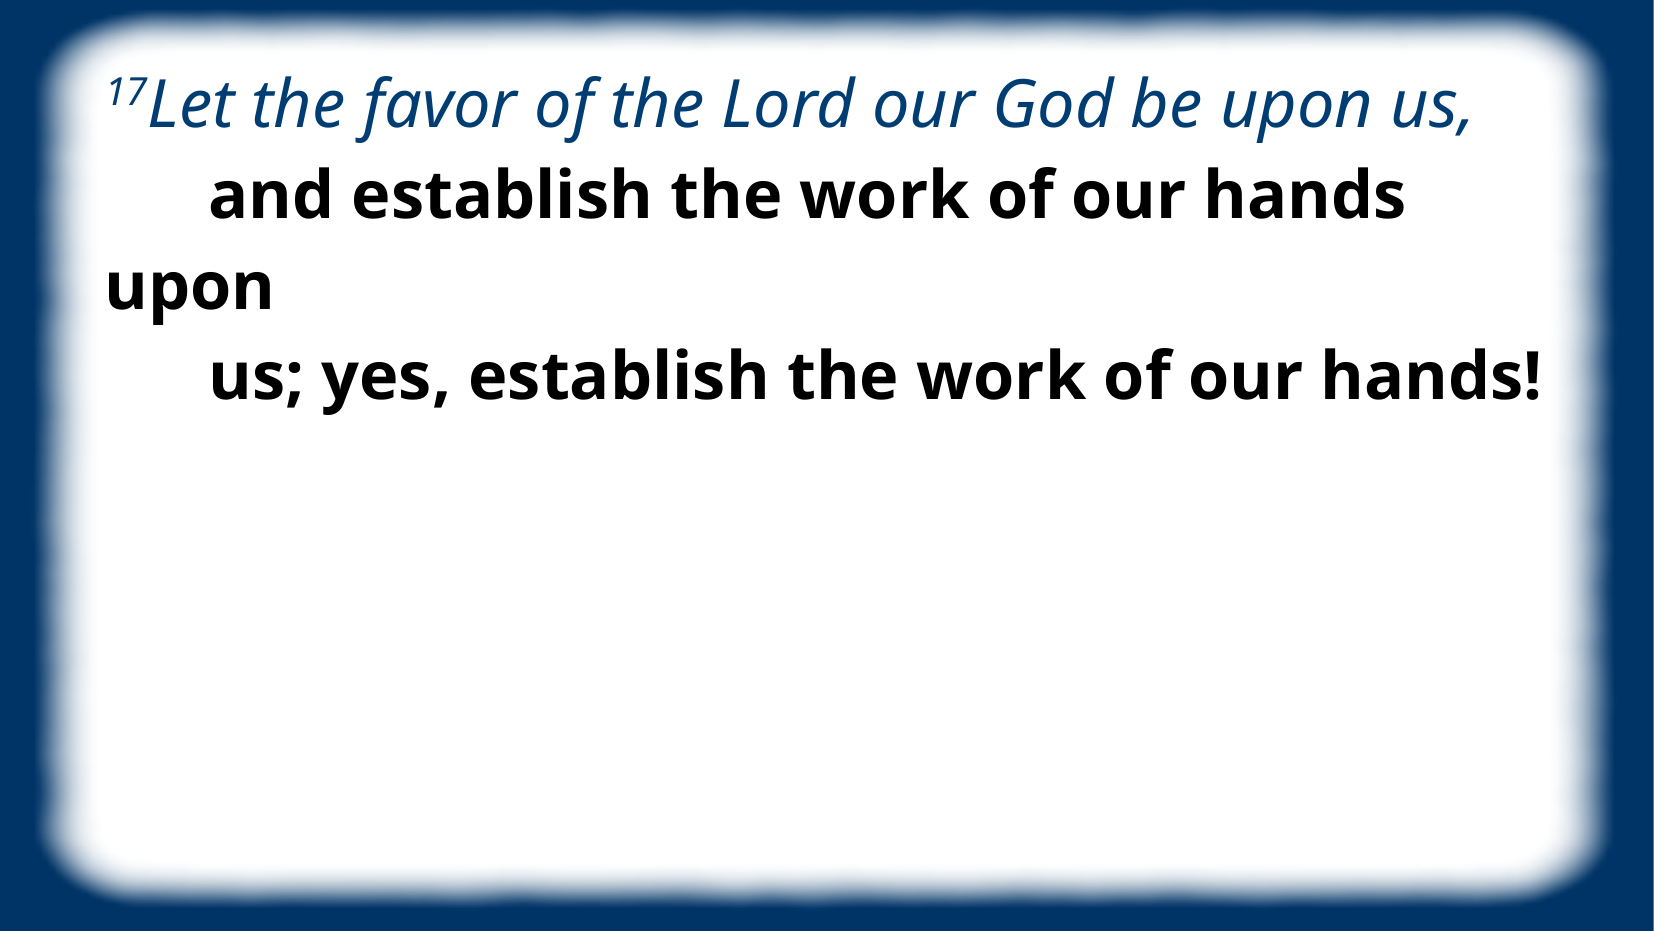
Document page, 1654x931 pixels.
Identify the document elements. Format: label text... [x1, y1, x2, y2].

picture [0, 0, 1654, 931]
text_box 17Let the favor of the Lord our God be upon us, and establish the work of our hands upon us; yes, establish the work of our hands! [90, 48, 1561, 331]
